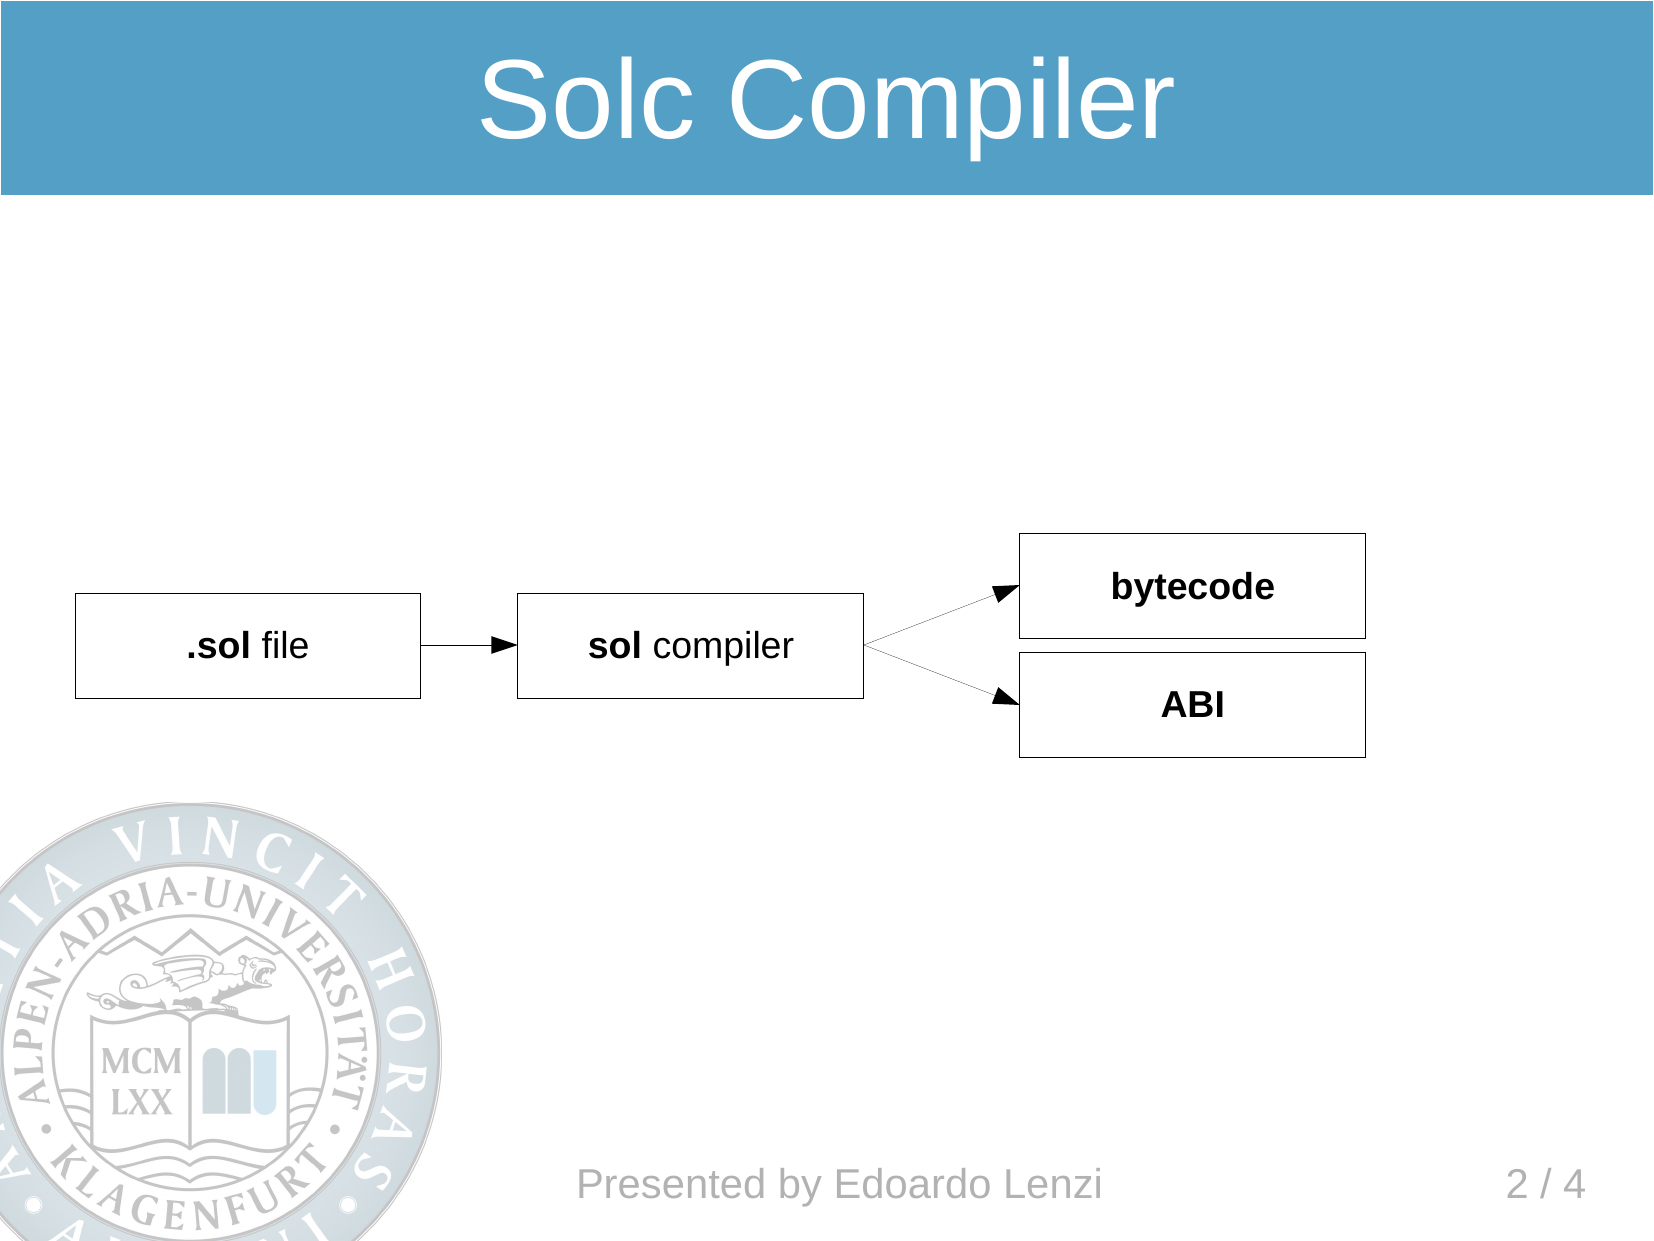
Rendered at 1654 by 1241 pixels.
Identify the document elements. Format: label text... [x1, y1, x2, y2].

text_box .sol file [75, 593, 421, 699]
list Presented by Edoardo Lenzi 2 / 4 [505, 1160, 1654, 1241]
text_box ABI [1019, 652, 1366, 758]
text_box [0, 0, 82, 196]
text_box [0, 801, 452, 1241]
text_box [1571, 0, 1654, 196]
text_box bytecode [1019, 533, 1366, 639]
text_box sol compiler [517, 593, 864, 699]
title Solc Compiler [82, 0, 1571, 204]
